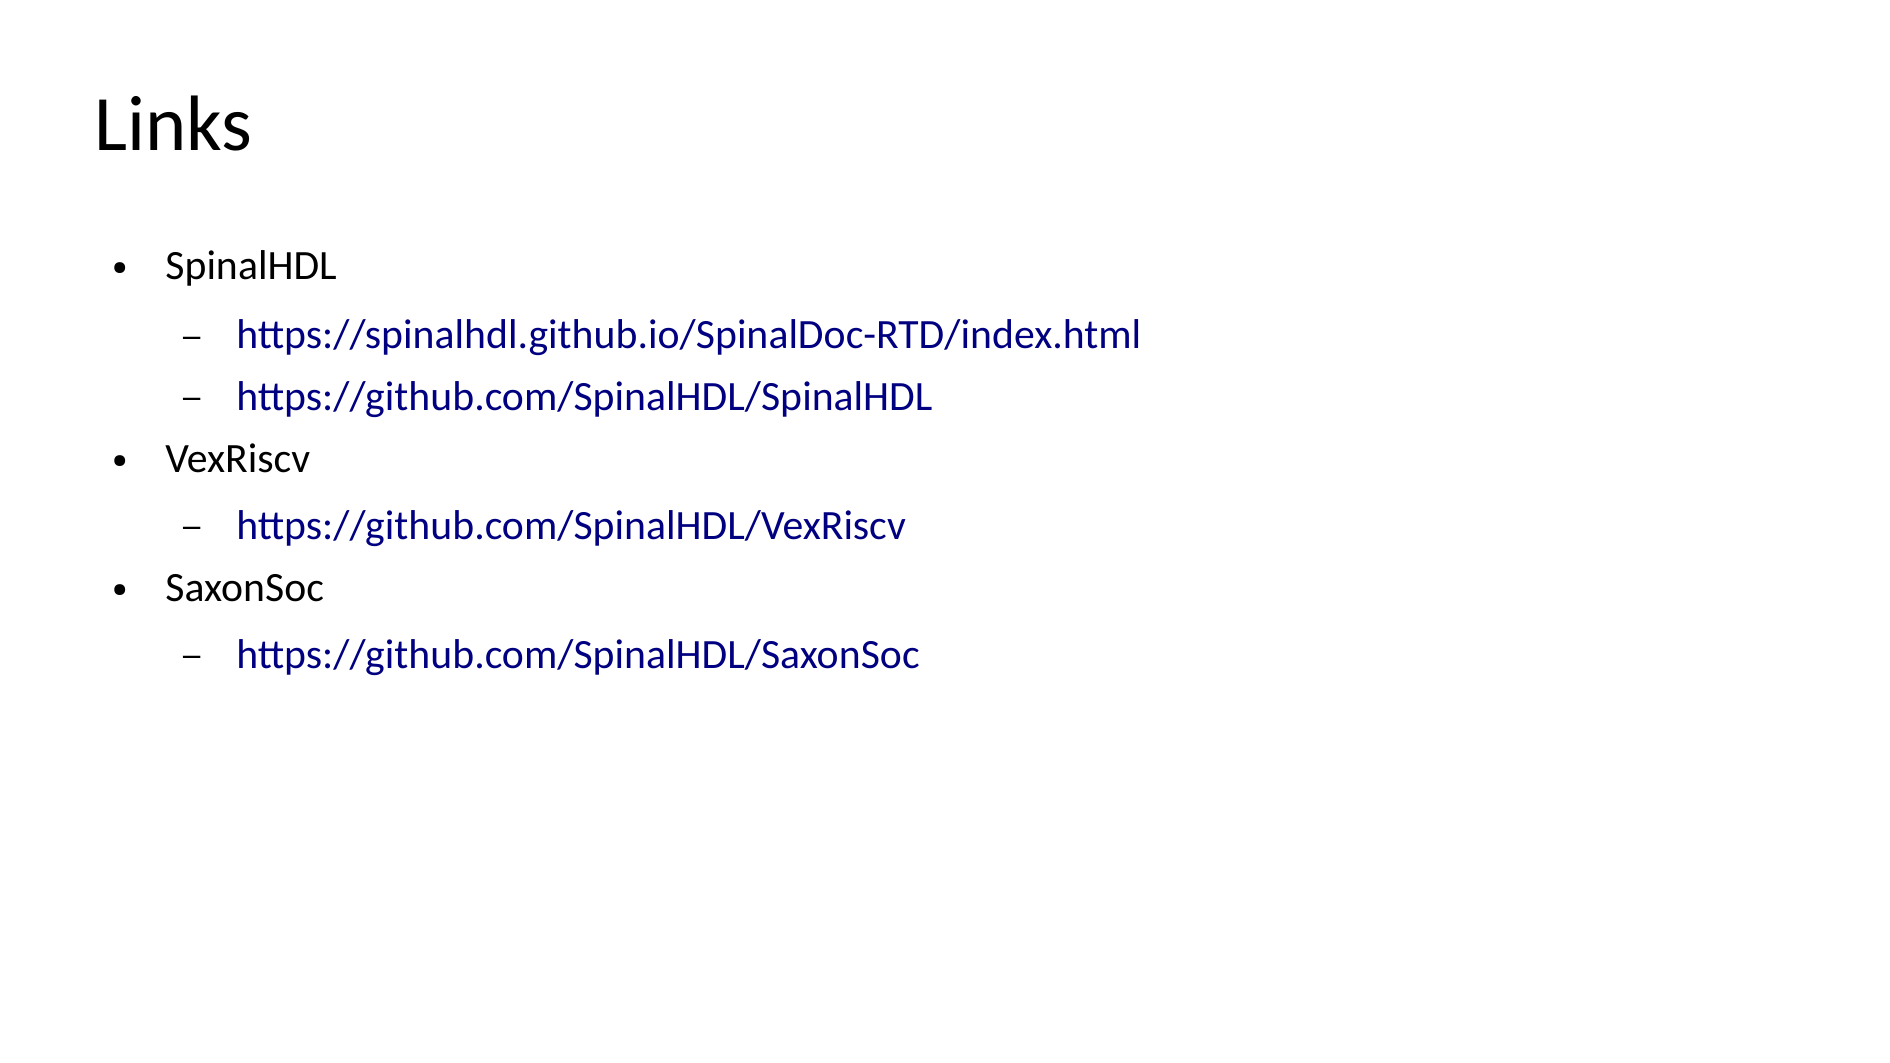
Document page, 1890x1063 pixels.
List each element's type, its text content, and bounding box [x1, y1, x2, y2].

title Links [94, 42, 1796, 220]
list SpinalHDL https://spinalhdl.github.io/SpinalDoc-RTD/index.html https://github.com/SpinalHDL/SpinalHDL VexRiscv https://github.com/SpinalHDL/VexRiscv SaxonSoc https://github.com/SpinalHDL/SaxonSoc [94, 248, 1878, 1016]
